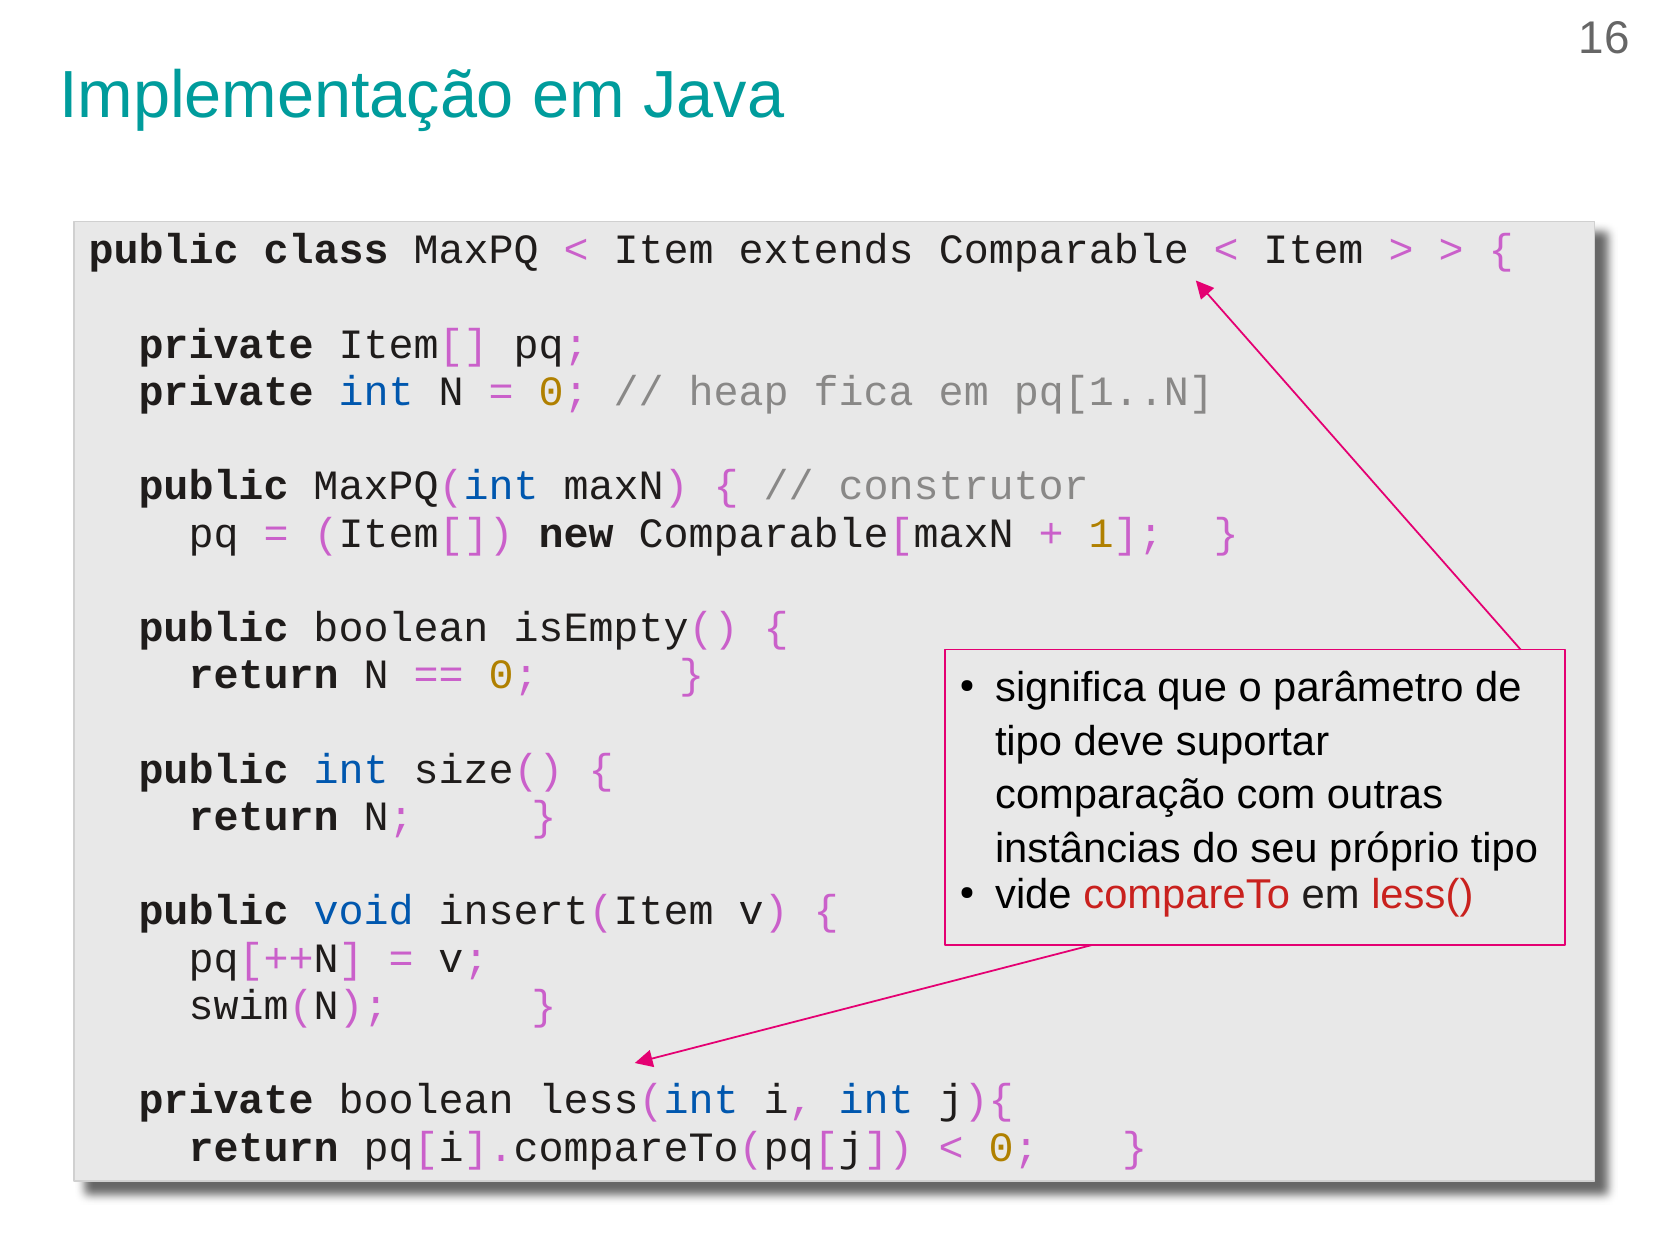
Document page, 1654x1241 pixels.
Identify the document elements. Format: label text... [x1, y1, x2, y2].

title Implementação em Java [59, 29, 1595, 148]
text_box public class MaxPQ < Item extends Comparable < Item > > { private Item[] pq; private int N = 0; // heap fica em pq[1..N] public MaxPQ(int maxN) { // construtor pq = (Item[]) new Comparable[maxN + 1]; } public boolean isEmpty() { return N == 0; } public int size() { return N; } public void insert(Item v) { pq[++N] = v; swim(N); } private boolean less(int i, int j){ return pq[i].compareTo(pq[j]) < 0; } [73, 221, 1595, 1182]
text_box significa que o parâmetro de tipo deve suportar comparação com outras instâncias do seu próprio tipo vide compareTo em less() [944, 649, 1565, 945]
